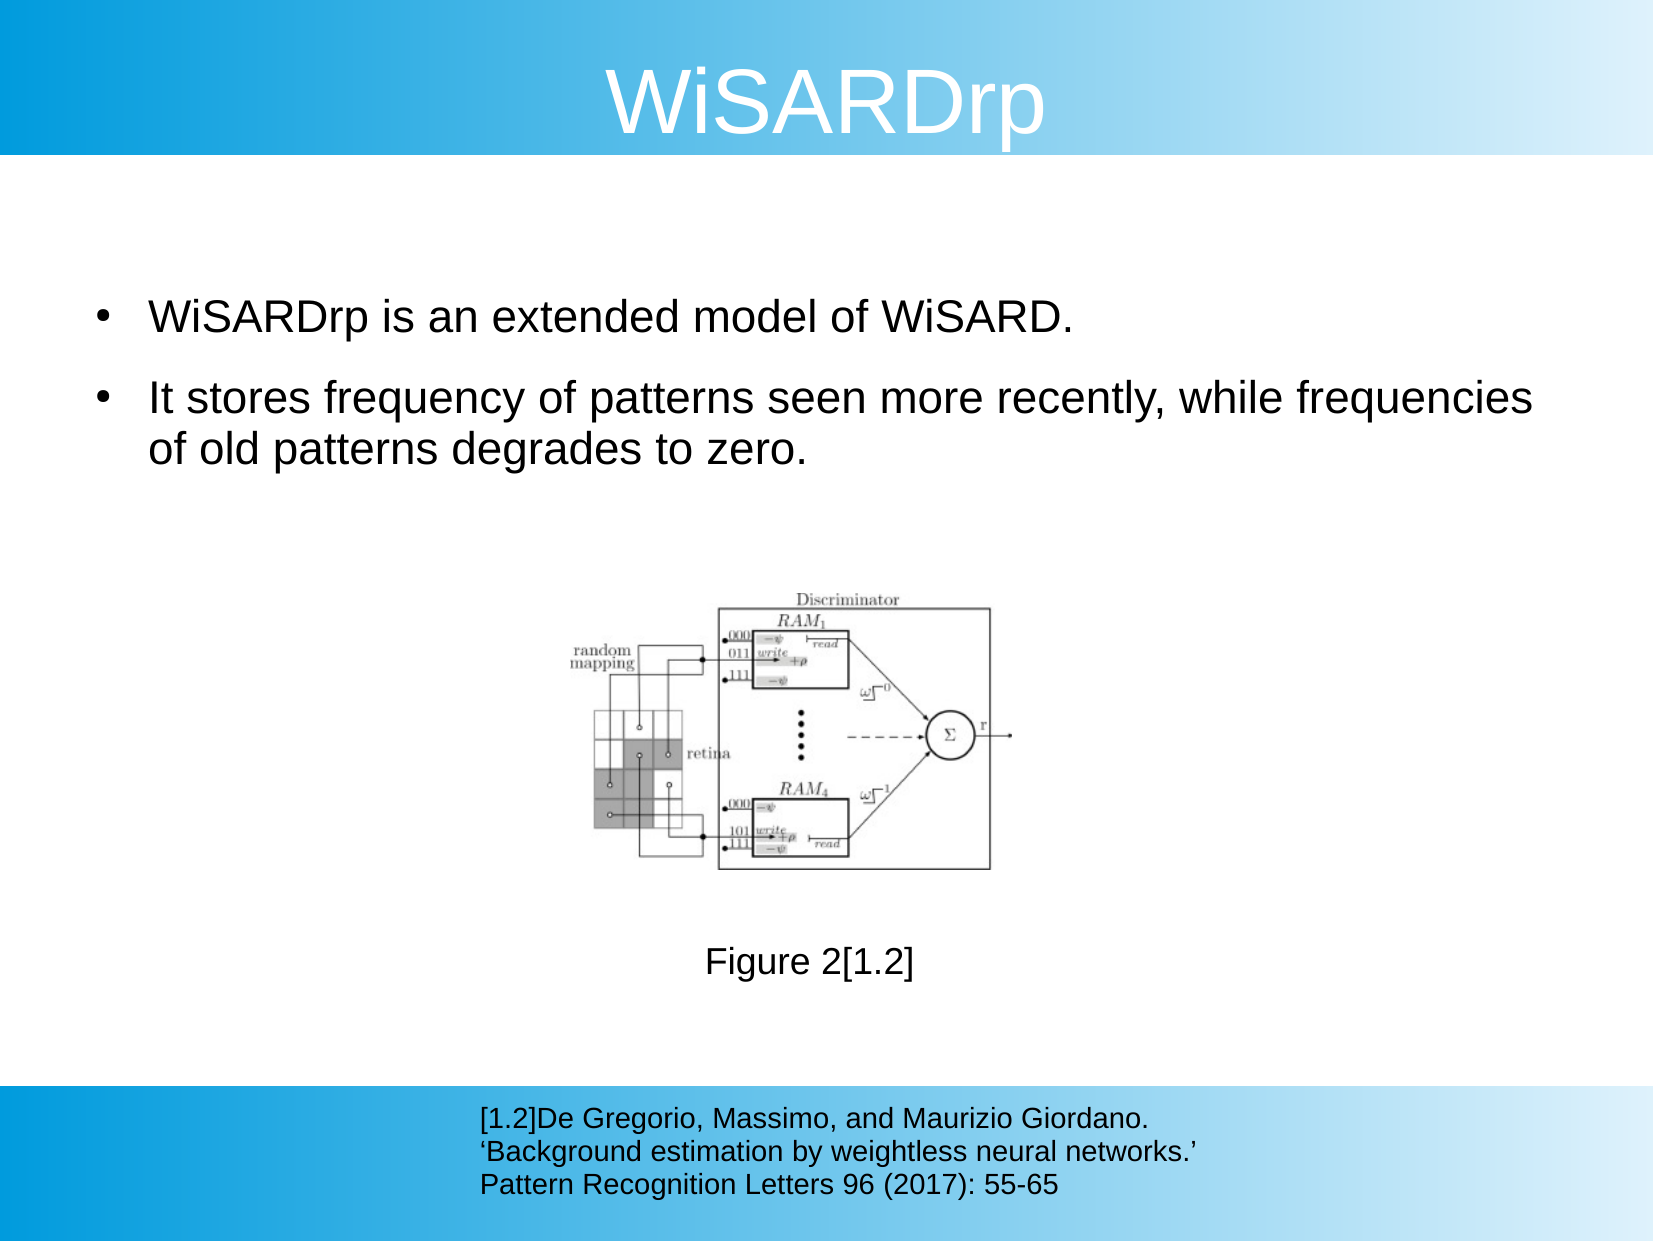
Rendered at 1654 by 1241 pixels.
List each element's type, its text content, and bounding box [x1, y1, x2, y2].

picture [570, 593, 1012, 871]
text_box [1.2]De Gregorio, Massimo, and Maurizio Giordano. ‘Background estimation by weightless neural networks.’ Pattern Recognition Letters 96 (2017): 55-65 [465, 1095, 1276, 1240]
title WiSARDrp [82, 49, 1571, 155]
list WiSARDrp is an extended model of WiSARD. It stores frequency of patterns seen more recently, while frequencies of old patterns degrades to zero. [77, 210, 1566, 930]
text_box Figure 2[1.2] [690, 933, 1006, 991]
